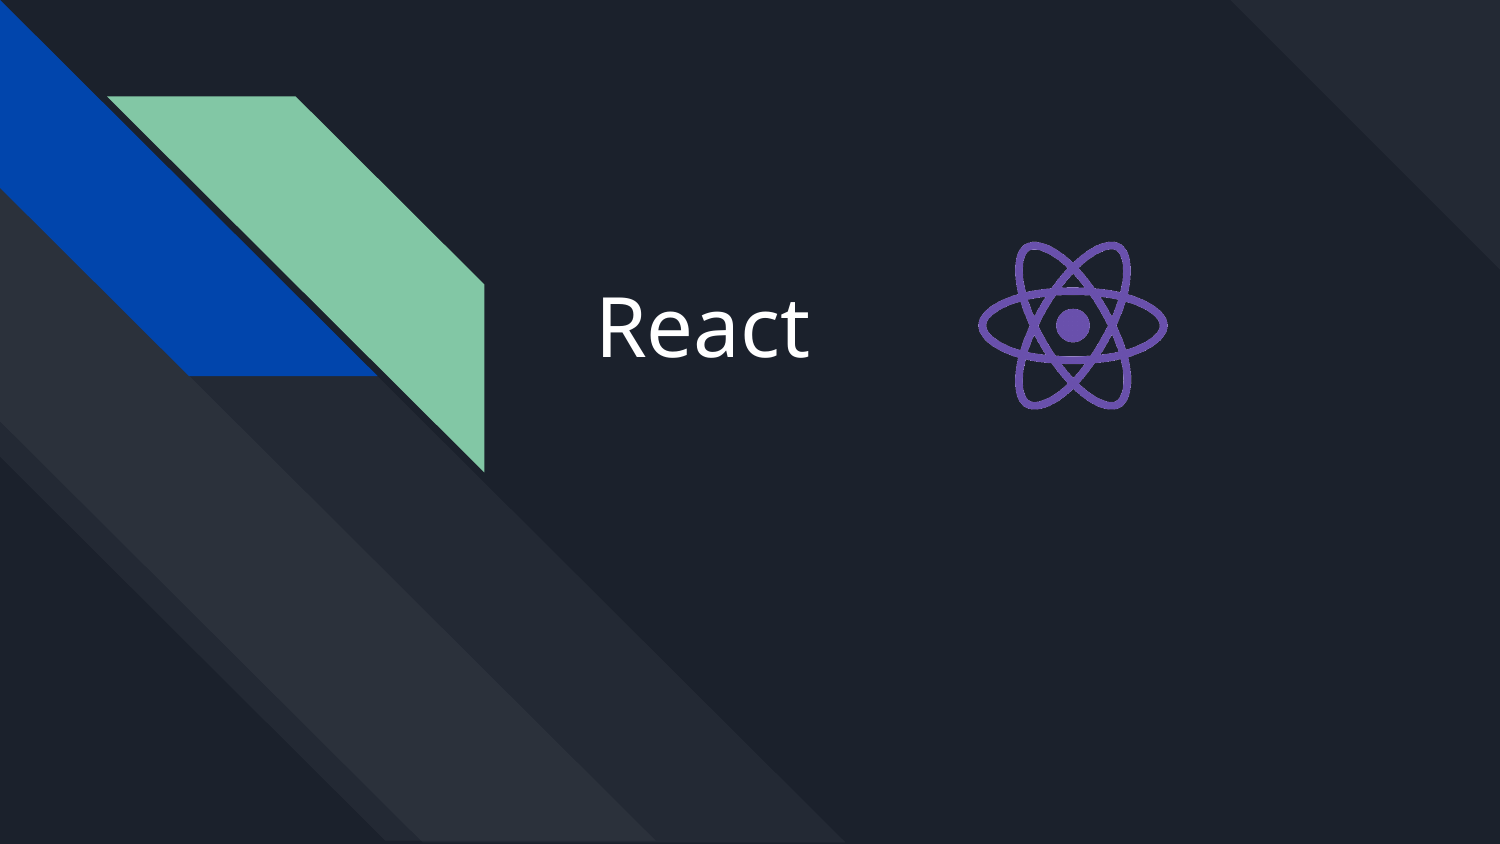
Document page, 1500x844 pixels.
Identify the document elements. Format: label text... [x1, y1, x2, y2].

picture [956, 207, 1180, 435]
title React [580, 258, 1404, 518]
